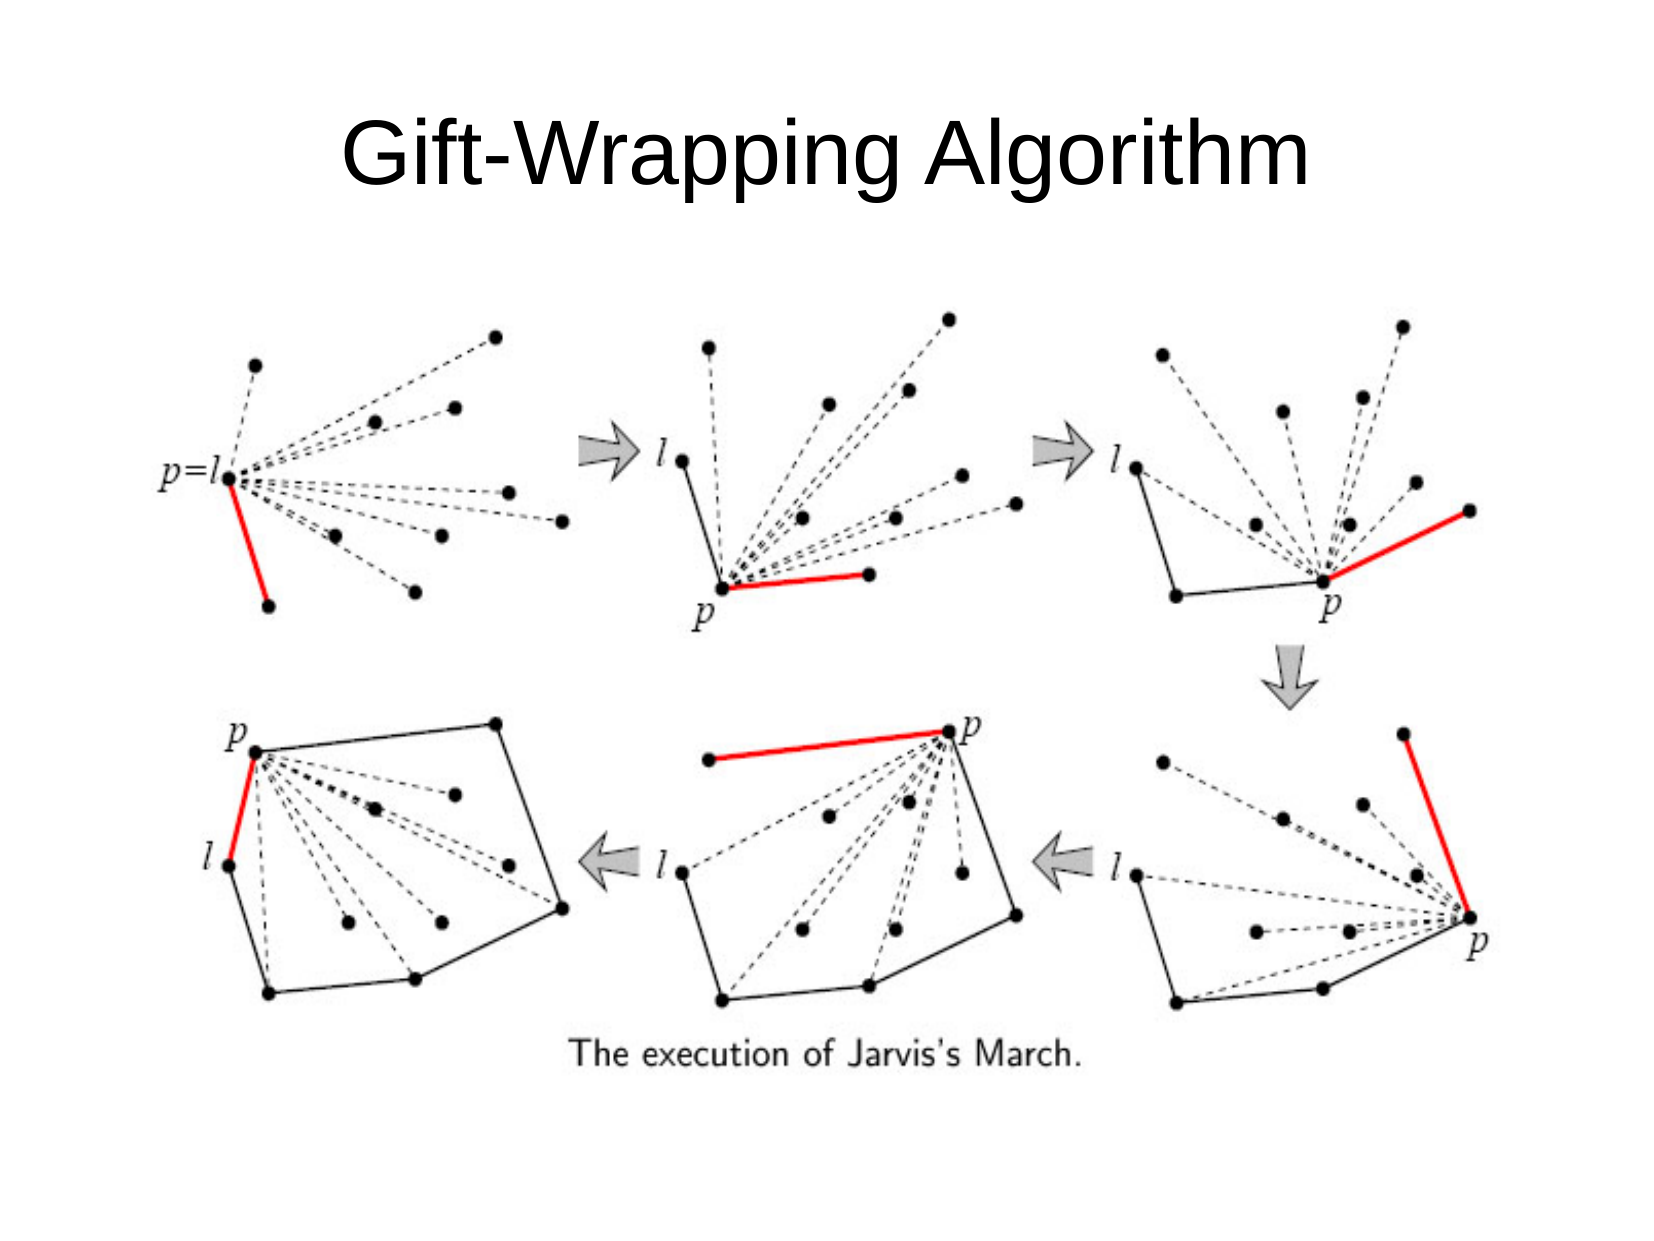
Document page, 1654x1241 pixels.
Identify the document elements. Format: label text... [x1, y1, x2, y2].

picture [135, 290, 1531, 1111]
title Gift-Wrapping Algorithm [82, 49, 1571, 257]
